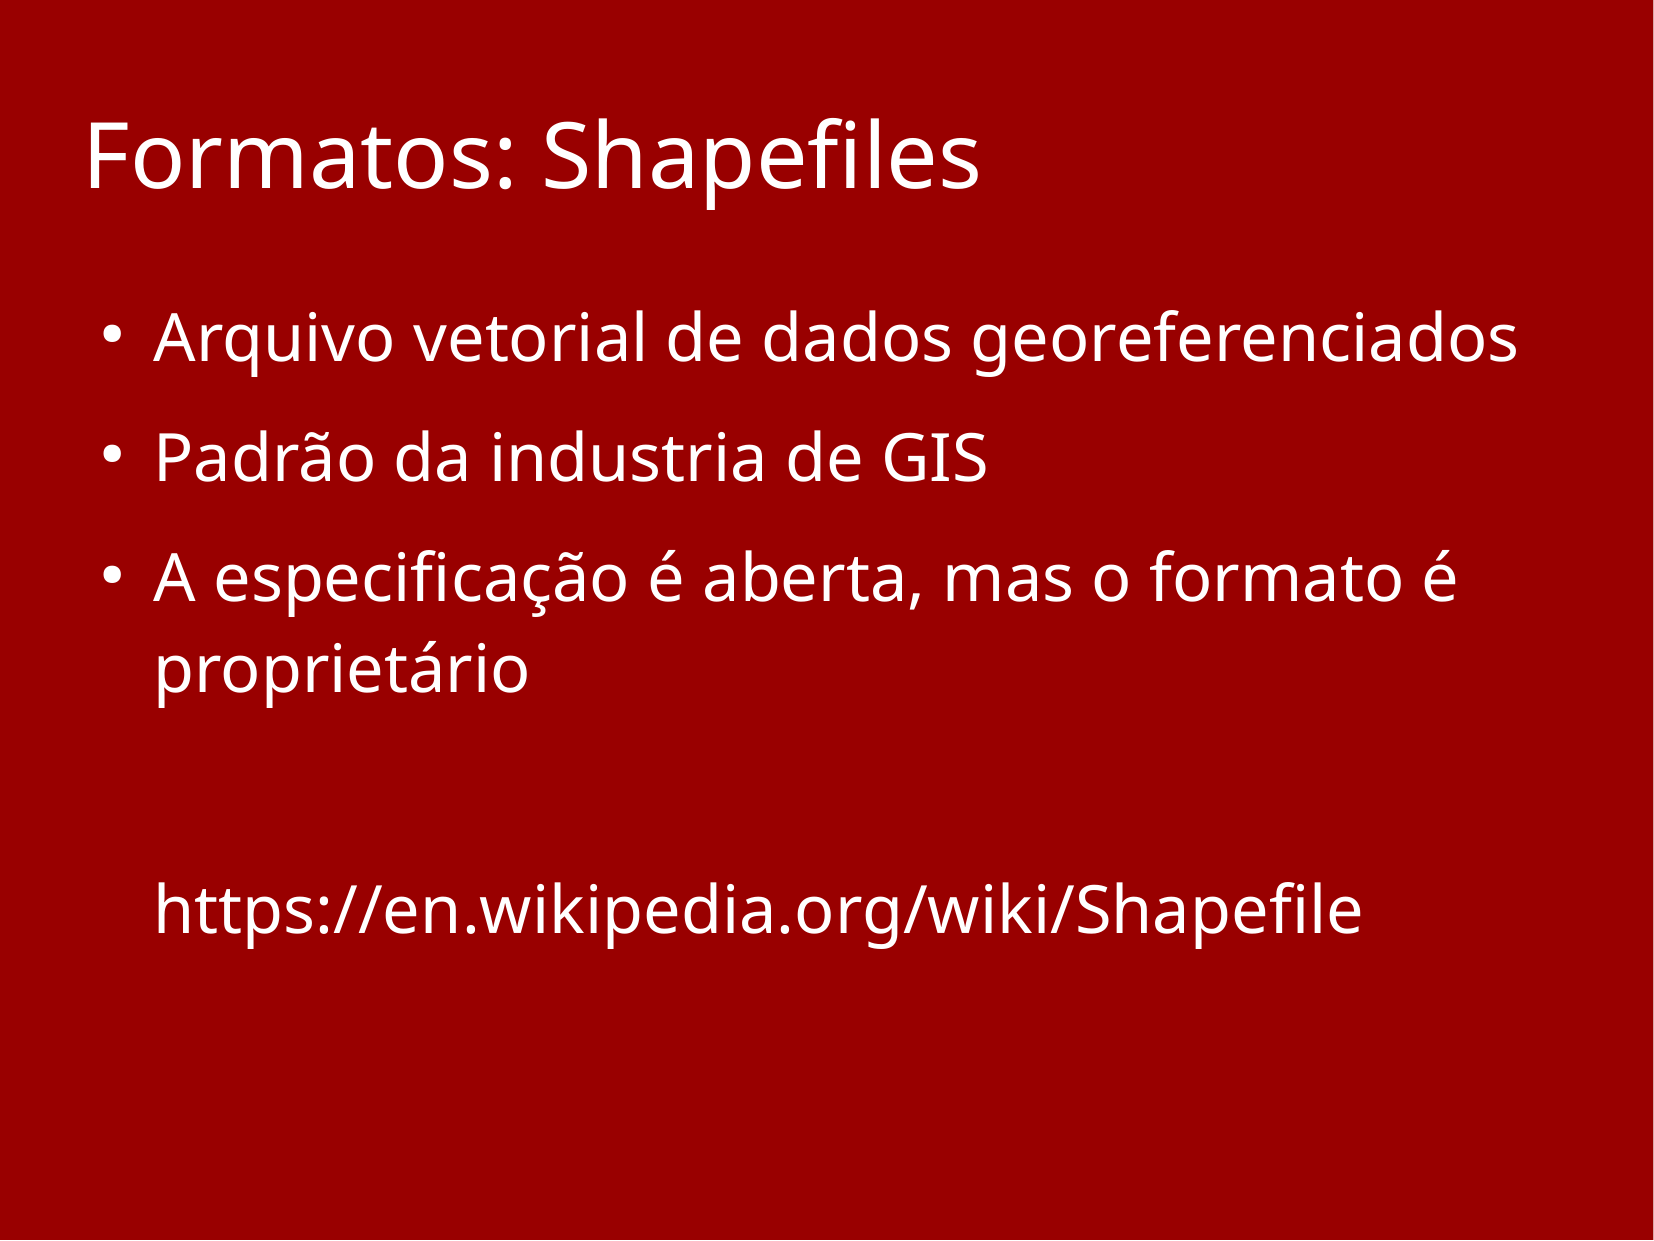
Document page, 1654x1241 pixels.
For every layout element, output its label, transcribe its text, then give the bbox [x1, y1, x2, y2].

title Formatos: Shapefiles [82, 49, 1571, 257]
list Arquivo vetorial de dados georeferenciados Padrão da industria de GIS A especificação é aberta, mas o formato é proprietário https://en.wikipedia.org/wiki/Shapefile [82, 290, 1571, 1010]
